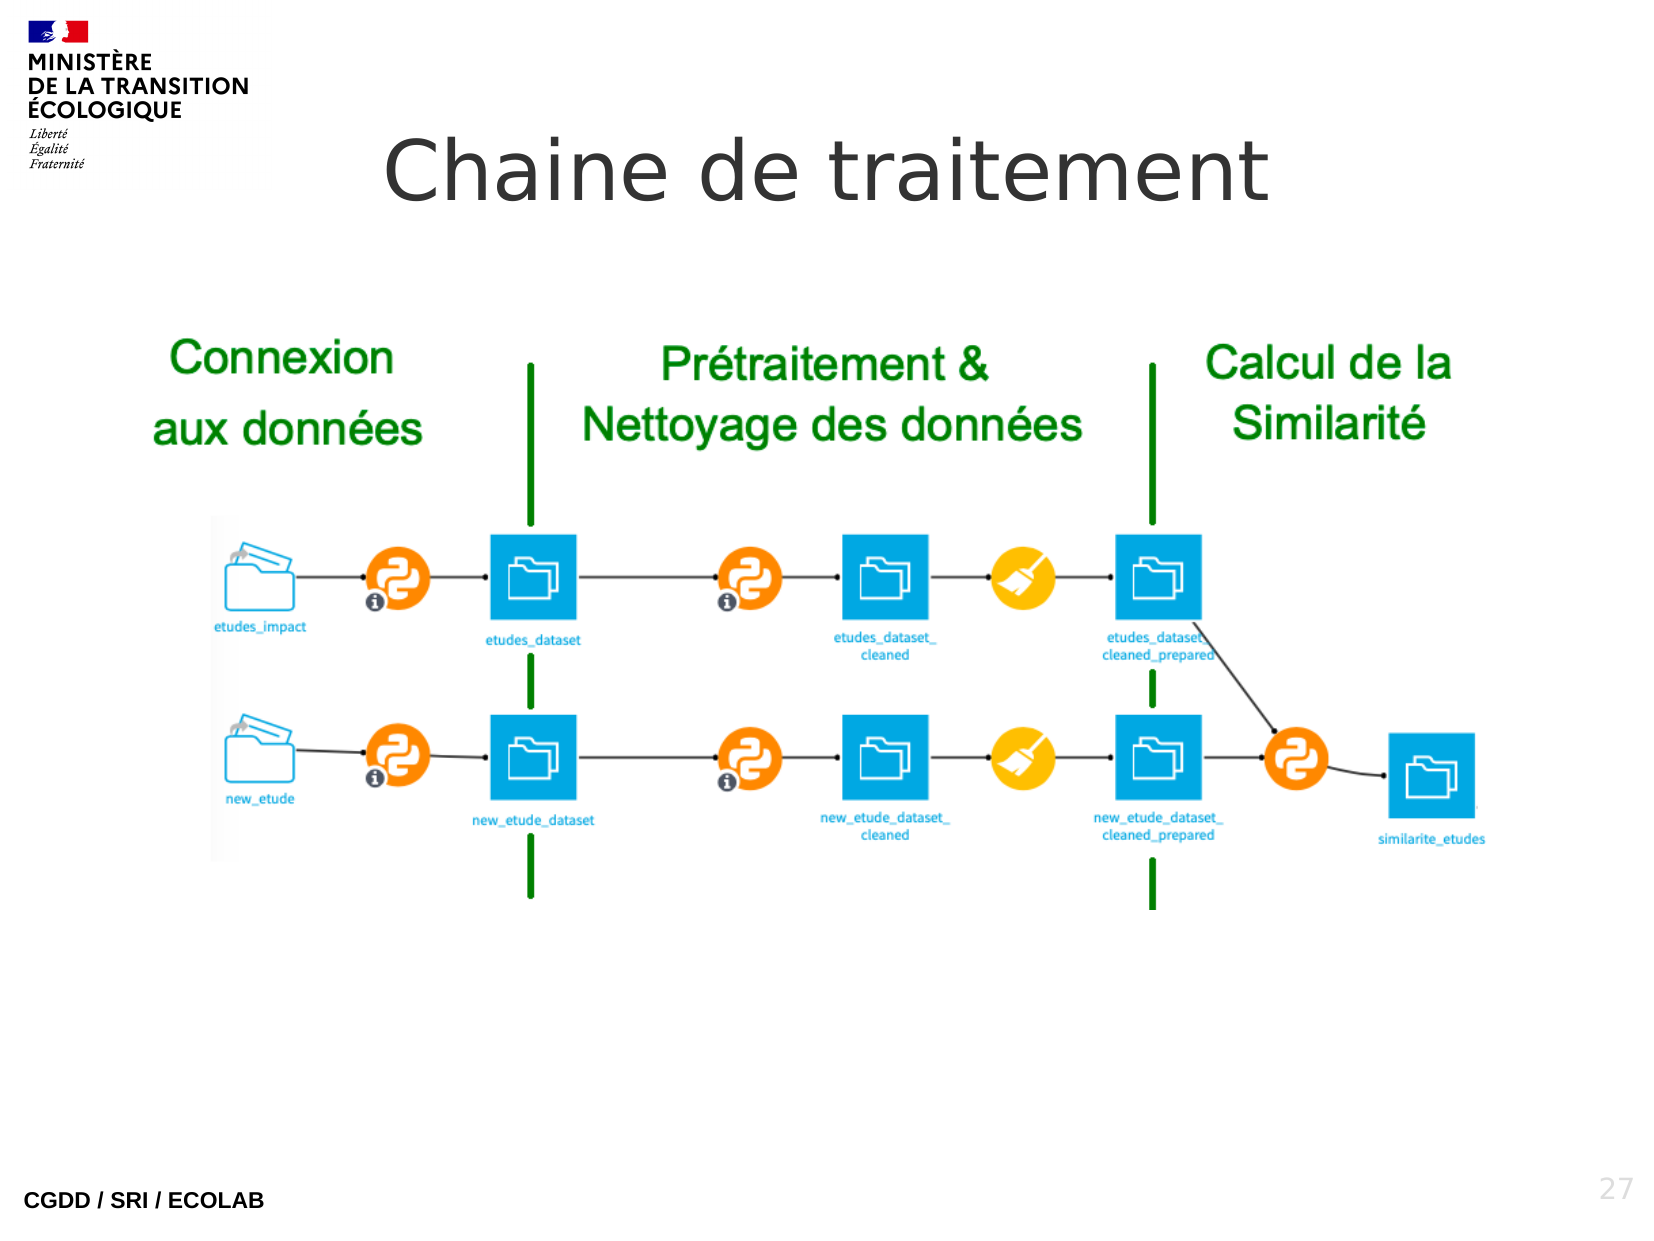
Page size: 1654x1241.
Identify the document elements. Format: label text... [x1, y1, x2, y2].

picture [146, 301, 1501, 910]
picture [7, 0, 272, 190]
title Chaine de traitement [114, 73, 1539, 271]
